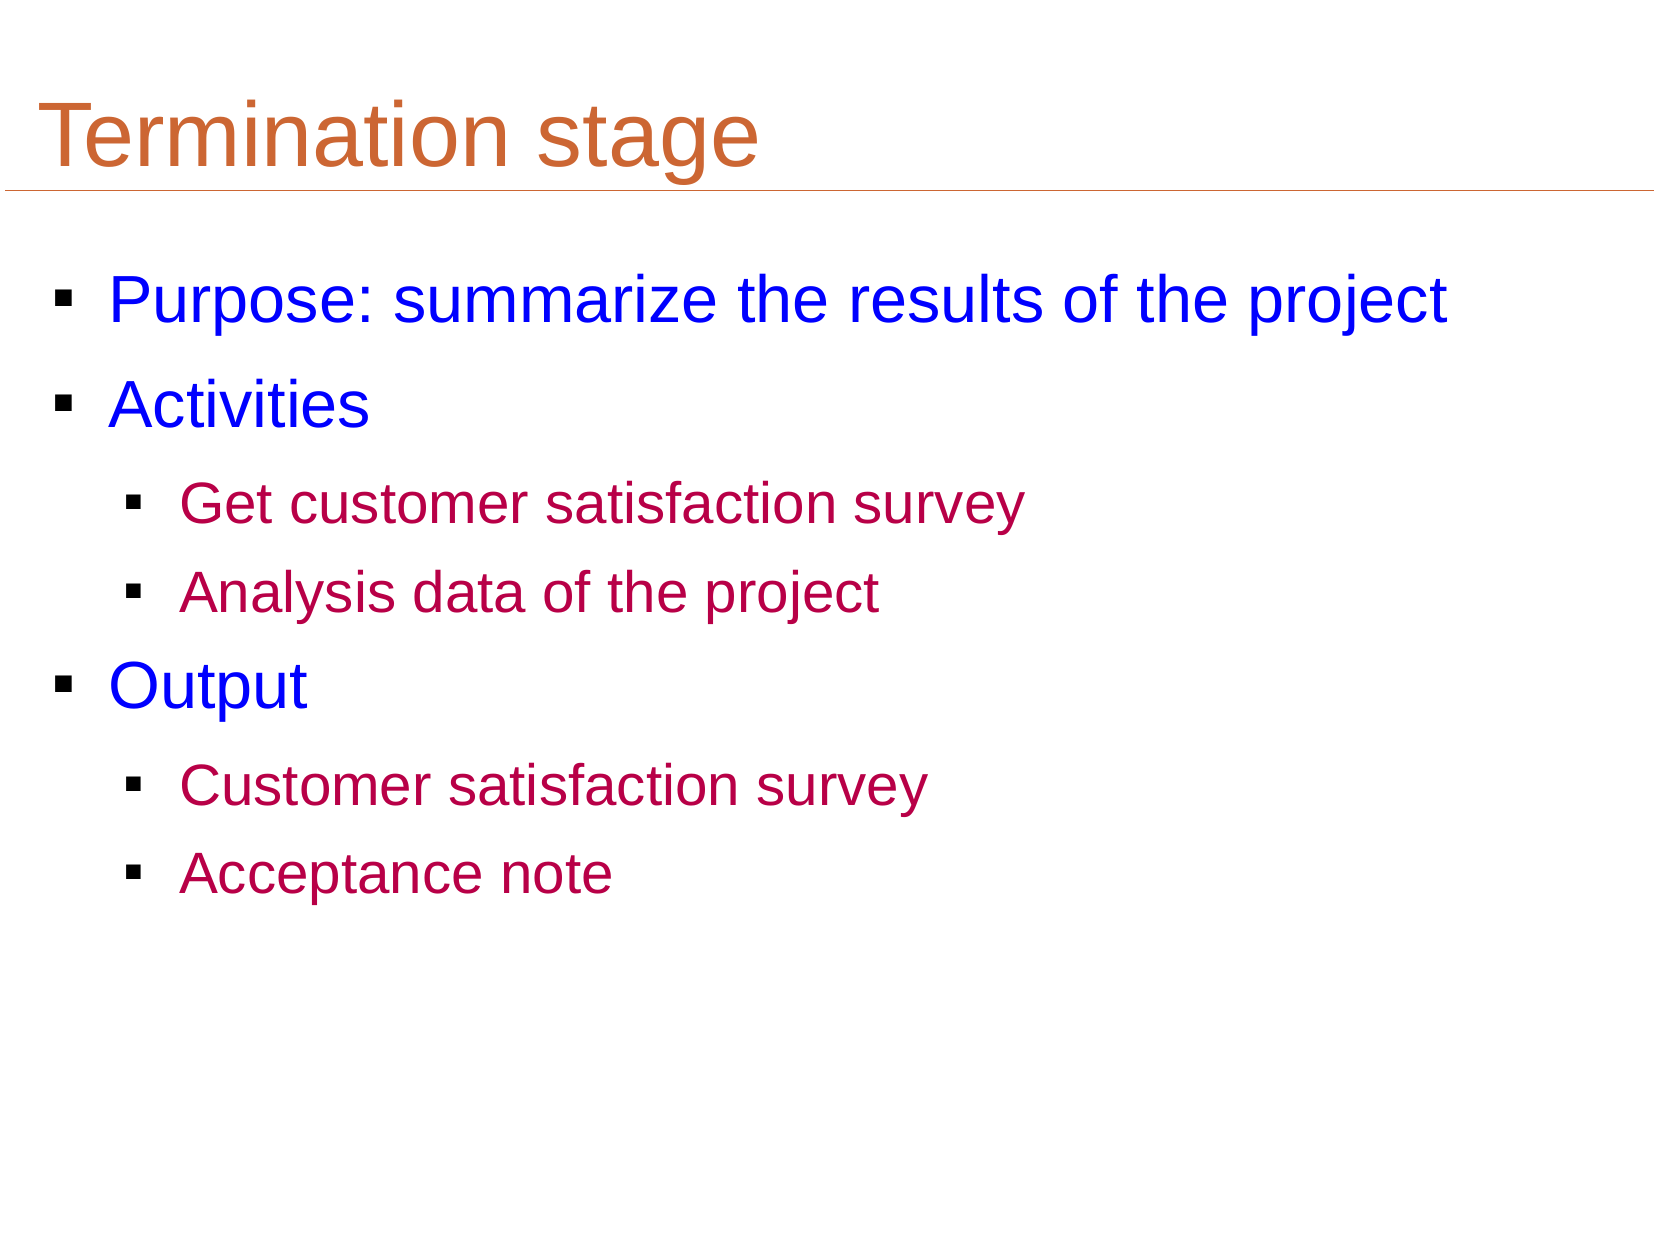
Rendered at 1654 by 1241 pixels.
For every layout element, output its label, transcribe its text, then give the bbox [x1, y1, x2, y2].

title Termination stage [37, 31, 1651, 239]
list Purpose: summarize the results of the project Activities Get customer satisfaction survey Analysis data of the project Output Customer satisfaction survey Acceptance note [37, 262, 1651, 1163]
